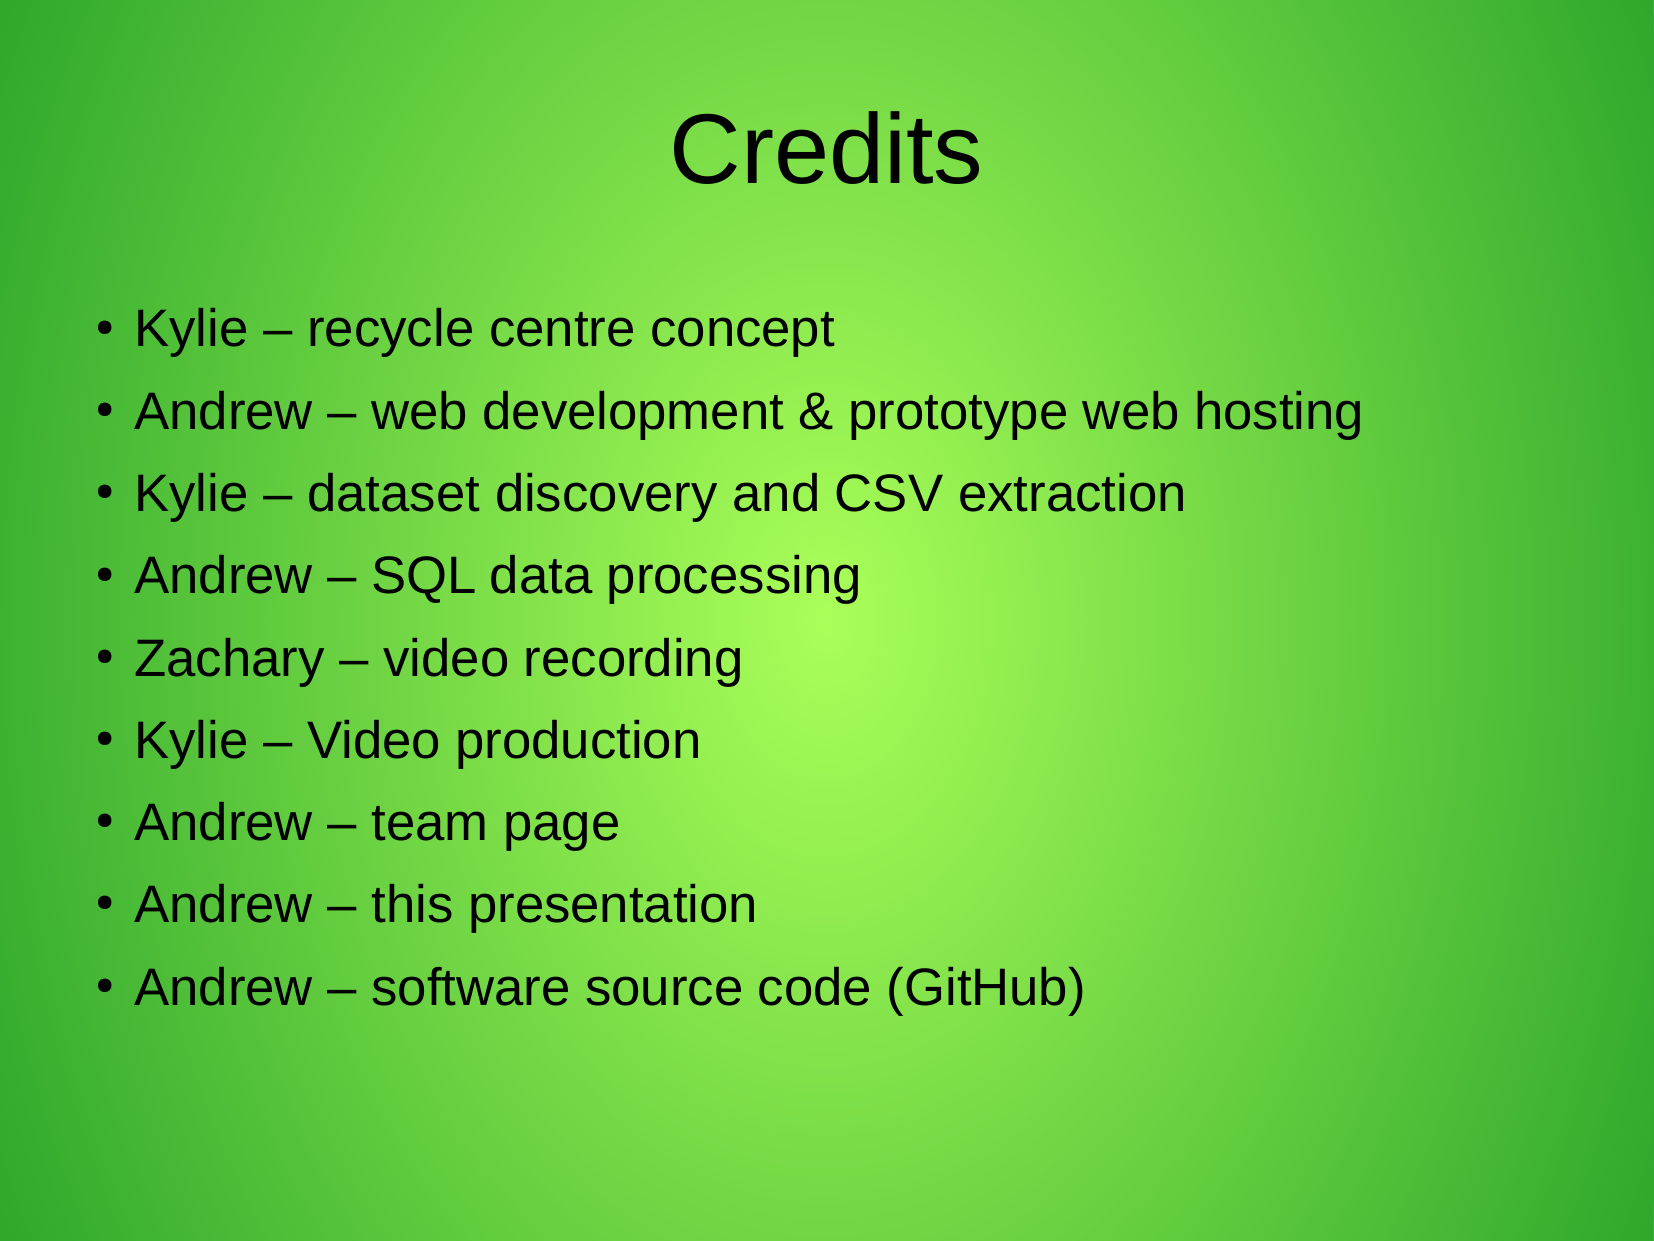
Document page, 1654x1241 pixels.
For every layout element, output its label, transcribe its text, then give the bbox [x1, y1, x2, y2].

title Credits [82, 47, 1571, 252]
list Kylie – recycle centre concept Andrew – web development & prototype web hosting Kylie – dataset discovery and CSV extraction Andrew – SQL data processing Zachary – video recording Kylie – Video production Andrew – team page Andrew – this presentation Andrew – software source code (GitHub) [82, 299, 1571, 1019]
